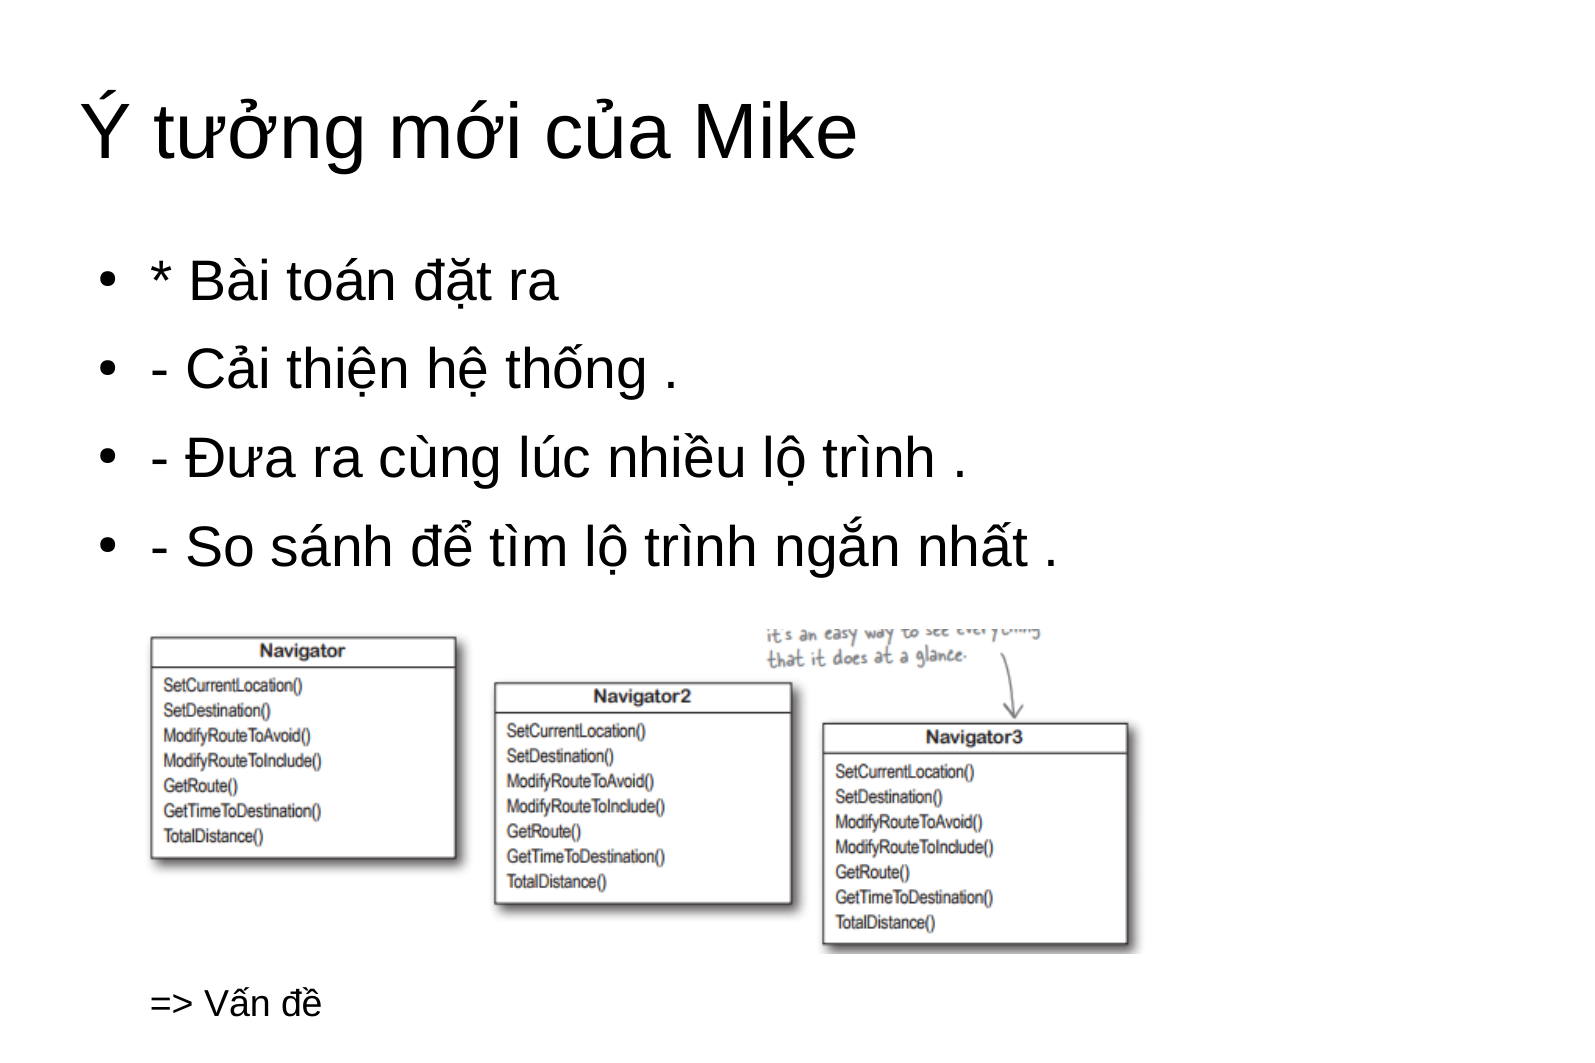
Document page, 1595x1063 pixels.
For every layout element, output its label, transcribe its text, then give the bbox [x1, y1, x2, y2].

title Ý tưởng mới của Mike [79, 42, 1515, 220]
picture [135, 629, 1146, 954]
list * Bài toán đặt ra - Cải thiện hệ thống . - Đưa ra cùng lúc nhiều lộ trình . - So sánh để tìm lộ trình ngắn nhất . [79, 248, 1515, 951]
text_box => Vấn đề [135, 974, 338, 1032]
